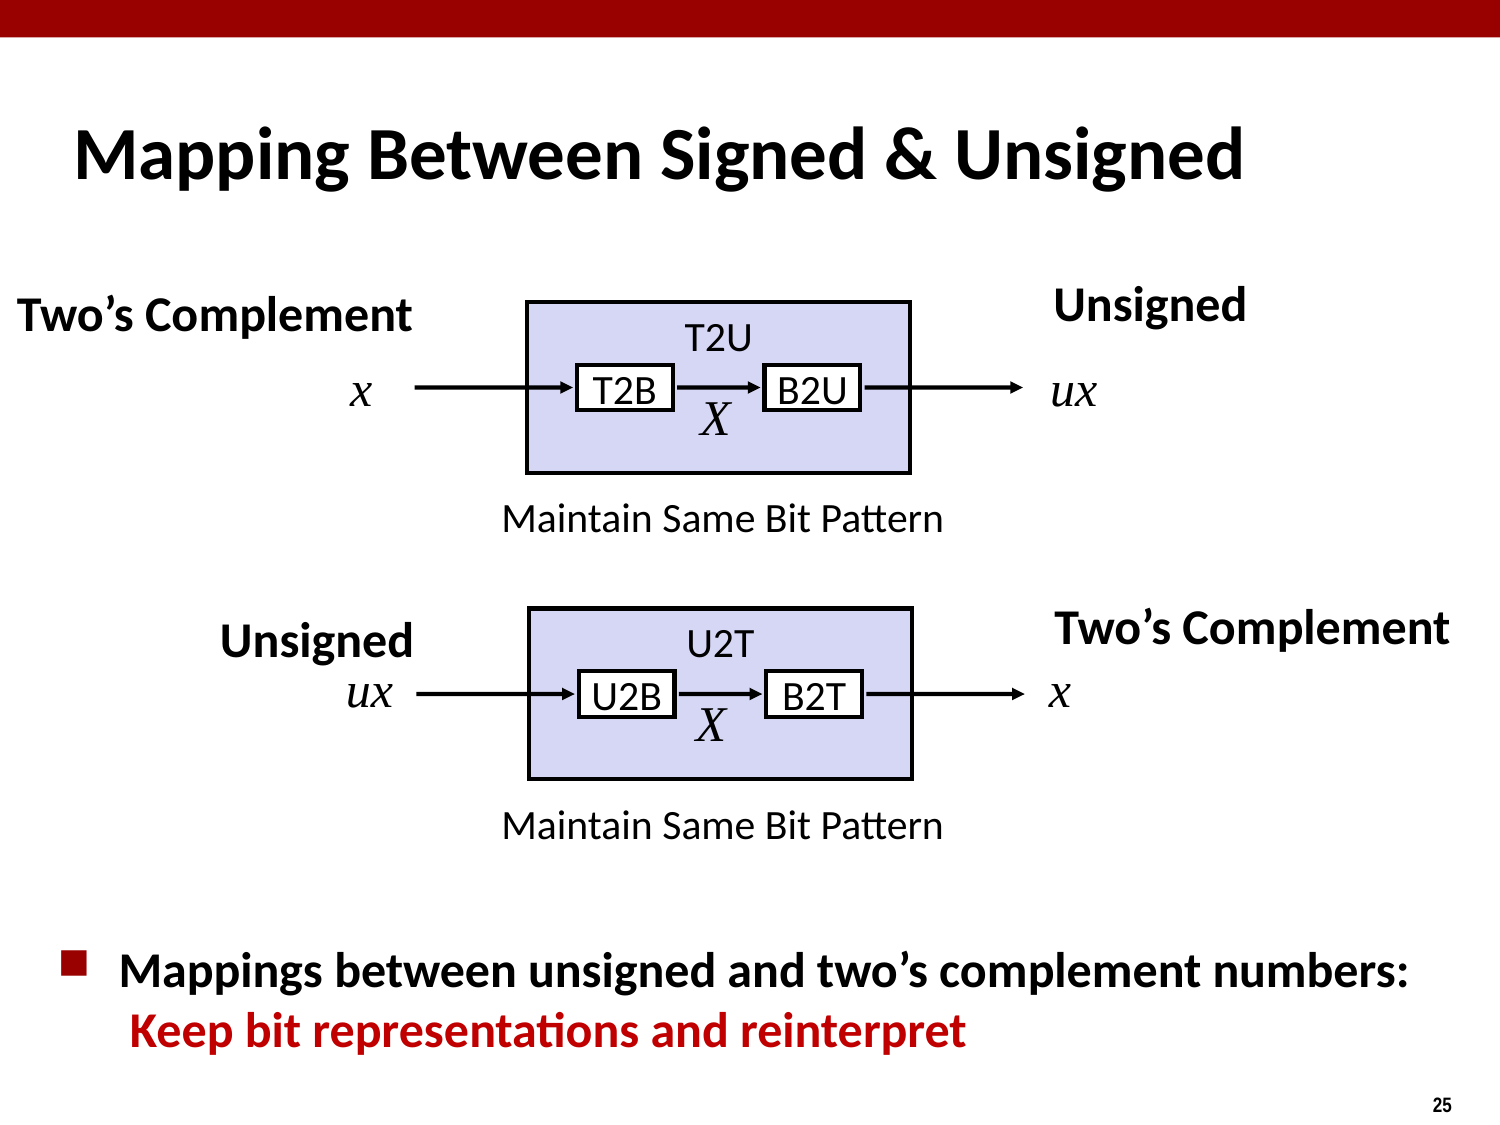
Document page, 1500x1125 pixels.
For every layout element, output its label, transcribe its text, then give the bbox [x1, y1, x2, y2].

text_box Unsigned [205, 599, 429, 675]
text_box ux [1035, 349, 1113, 425]
text_box B2T [766, 671, 863, 717]
text_box x [1034, 649, 1087, 725]
text_box Maintain Same Bit Pattern [486, 790, 960, 856]
text_box U2B [578, 671, 675, 717]
text_box U2T [528, 608, 913, 780]
text_box Unsigned [1038, 264, 1263, 339]
text_box T2U [527, 302, 911, 473]
text_box B2U [764, 364, 861, 411]
text_box ux [331, 649, 408, 725]
text_box X [685, 378, 746, 453]
text_box X [680, 684, 741, 759]
text_box x [335, 349, 388, 425]
text_box Maintain Same Bit Pattern [486, 483, 960, 549]
text_box T2B [577, 364, 673, 411]
text_box Two’s Complement [1039, 587, 1466, 662]
text_box Mapping Between Signed & Unsigned [58, 87, 1304, 213]
text_box Mappings between unsigned and two’s complement numbers: Keep bit representations and reinterpret [47, 930, 1468, 1075]
text_box Two’s Complement [2, 274, 428, 350]
